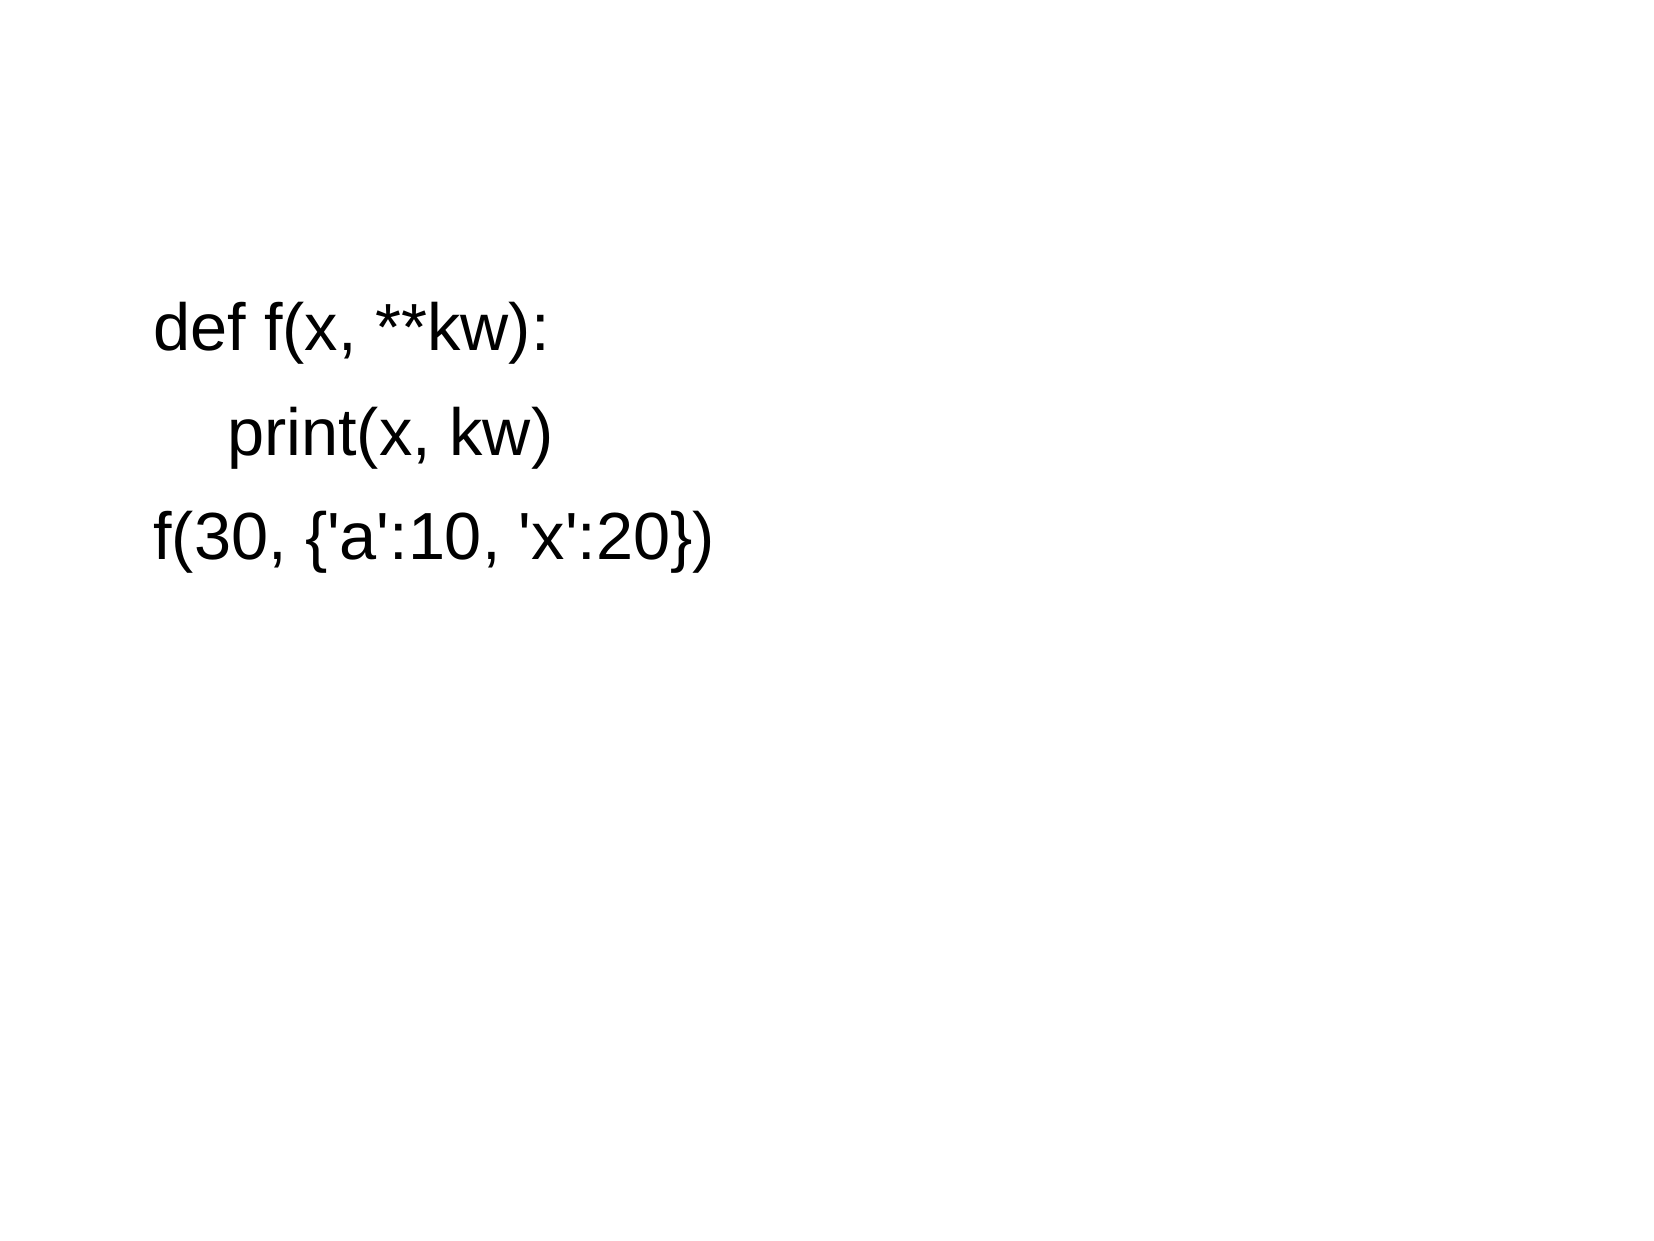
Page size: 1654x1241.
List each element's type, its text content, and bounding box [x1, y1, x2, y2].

list def f(x, **kw): print(x, kw) f(30, {'a':10, 'x':20}) [82, 290, 1571, 1010]
